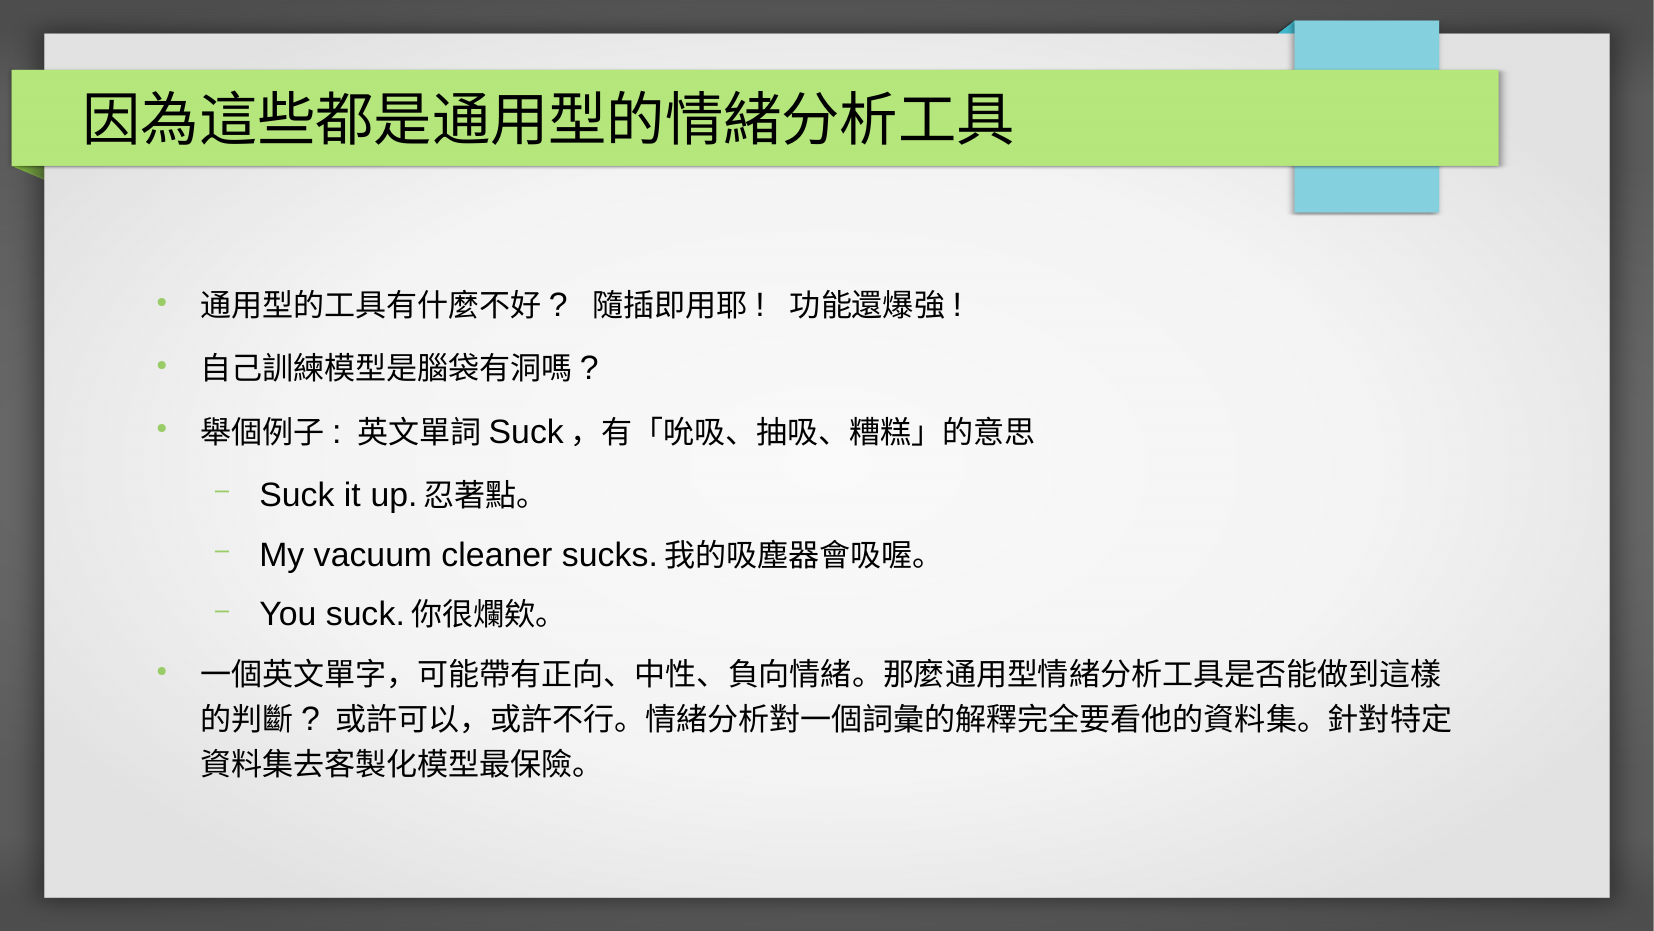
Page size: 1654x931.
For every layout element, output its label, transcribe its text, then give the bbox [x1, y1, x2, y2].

picture [0, 0, 1654, 931]
title 因為這些都是通用型的情緒分析工具 [82, 68, 1264, 162]
list 通用型的工具有什麼不好? 隨插即用耶! 功能還爆強! 自己訓練模型是腦袋有洞嗎? 舉個例子: 英文單詞Suck，有「吮吸、抽吸、糟糕」的意思 Suck it up.忍著點。 My vacuum cleaner sucks.我的吸塵器會吸喔。 You suck.你很爛欸。 一個英文單字，可能帶有正向、中性、負向情緒。那麼通用型情緒分析工具是否能做到這樣的判斷? 或許可以，或許不行。情緒分析對一個詞彙的解釋完全要看他的資料集。針對特定資料集去客製化模型最保險。 [141, 224, 1465, 785]
